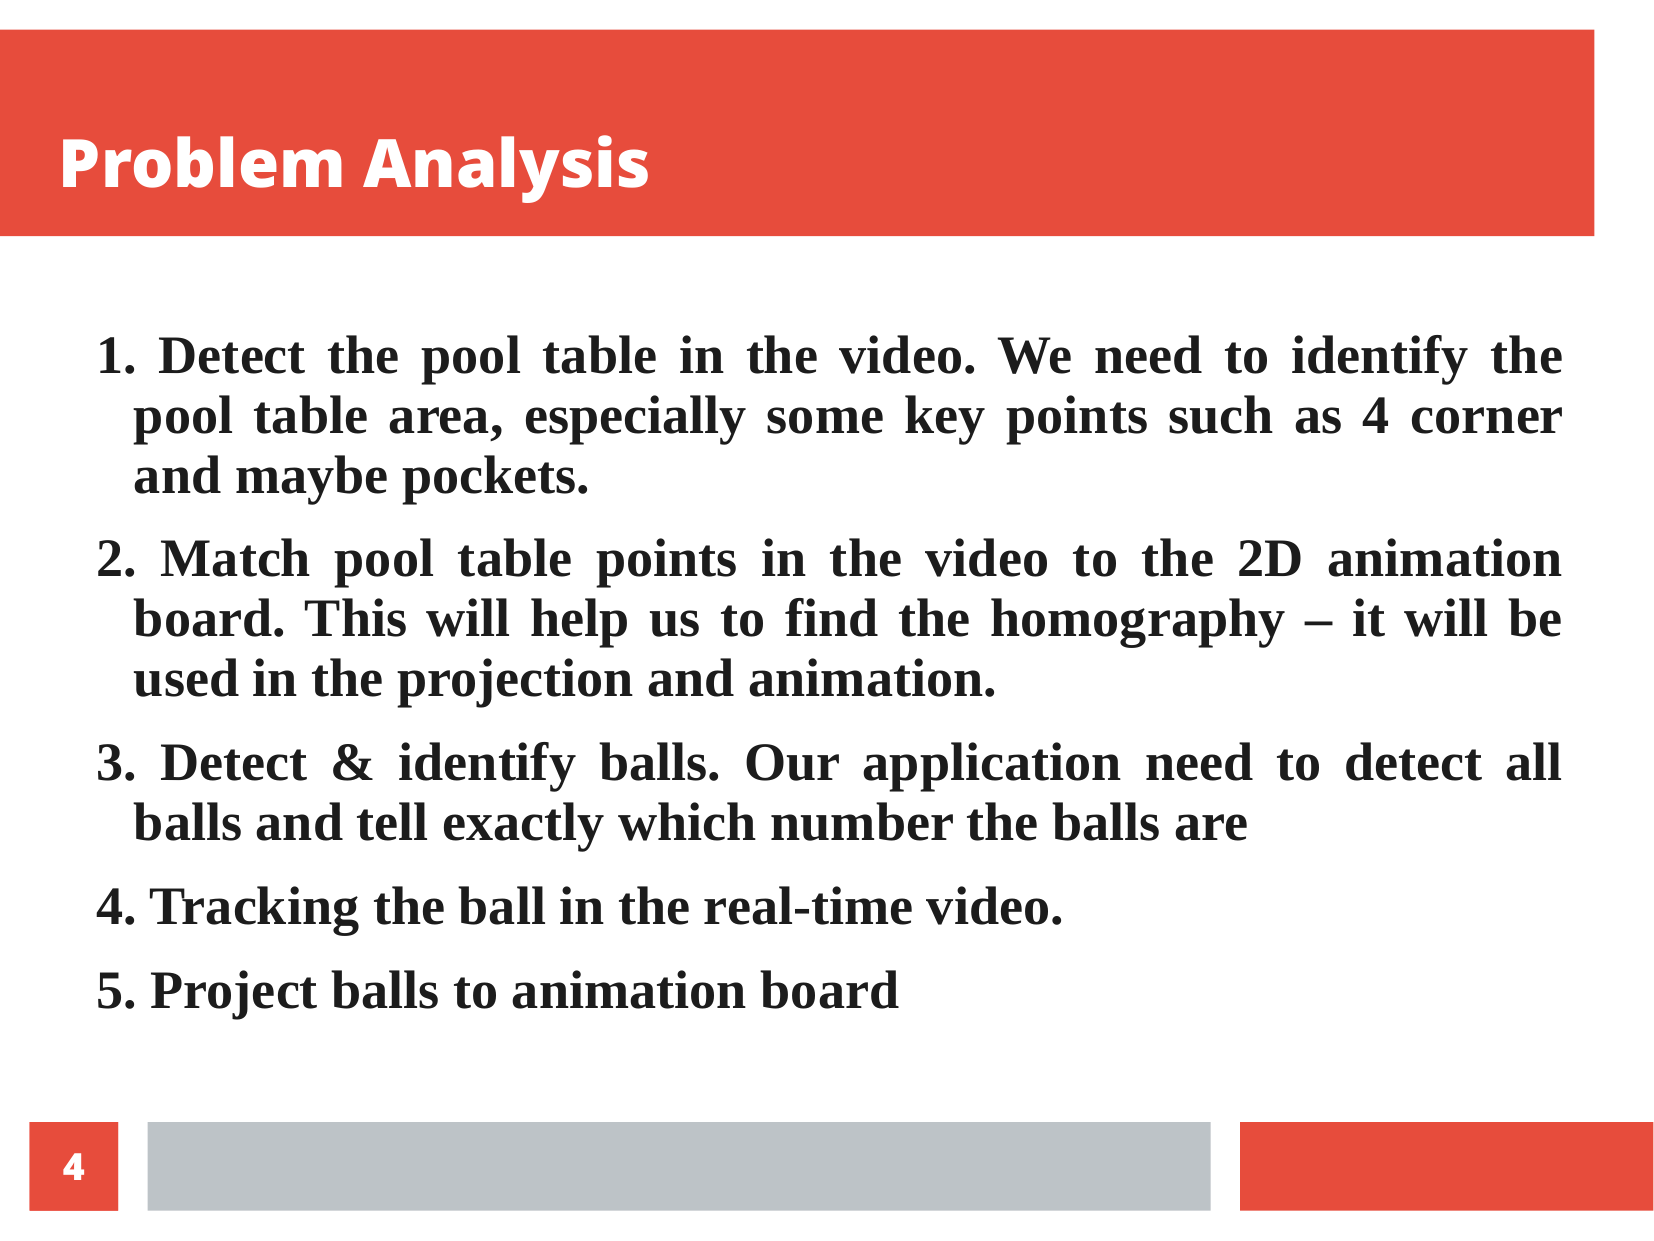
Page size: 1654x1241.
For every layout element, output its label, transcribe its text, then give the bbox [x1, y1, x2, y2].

list 1. Detect the pool table in the video. We need to identify the pool table area, especially some key points such as 4 corner and maybe pockets. 2. Match pool table points in the video to the 2D animation board. This will help us to find the homography – it will be used in the projection and animation. 3. Detect & identify balls. Our application need to detect all balls and tell exactly which number the balls are 4. Tracking the ball in the real-time video. 5. Project balls to animation board [59, 324, 1565, 1093]
title Problem Analysis [59, 59, 1595, 207]
